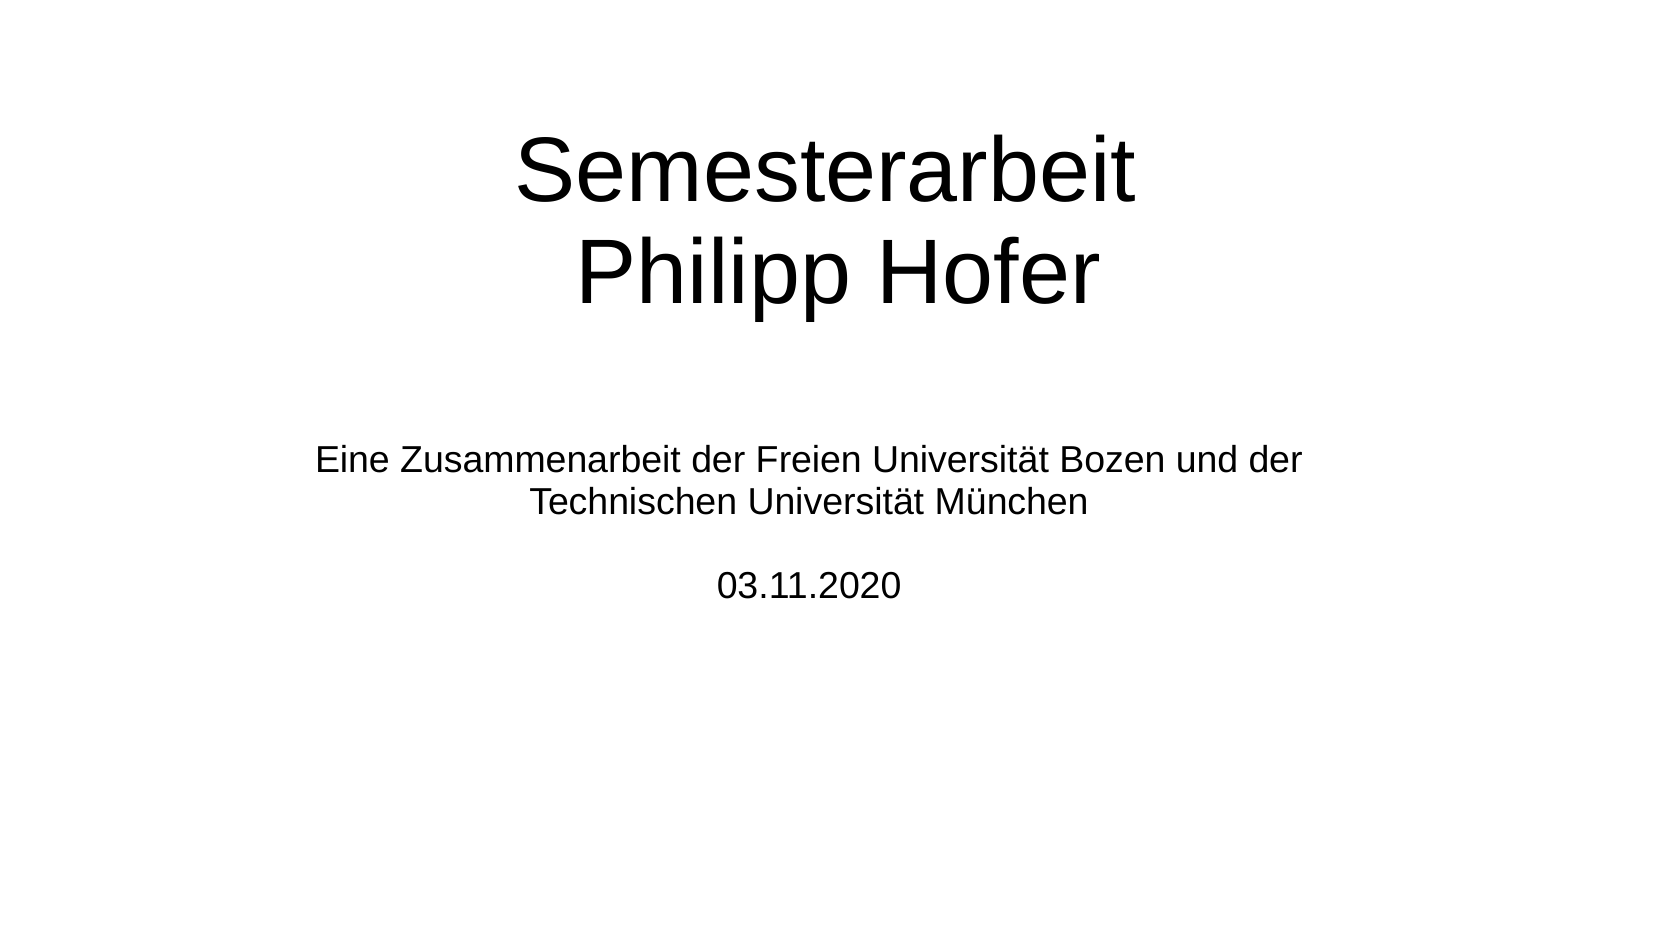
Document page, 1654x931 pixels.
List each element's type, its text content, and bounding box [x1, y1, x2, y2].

text_box Eine Zusammenarbeit der Freien Universität Bozen und der Technischen Universität München 03.11.2020 [271, 431, 1347, 615]
title Semesterarbeit Philipp Hofer [94, 118, 1583, 324]
